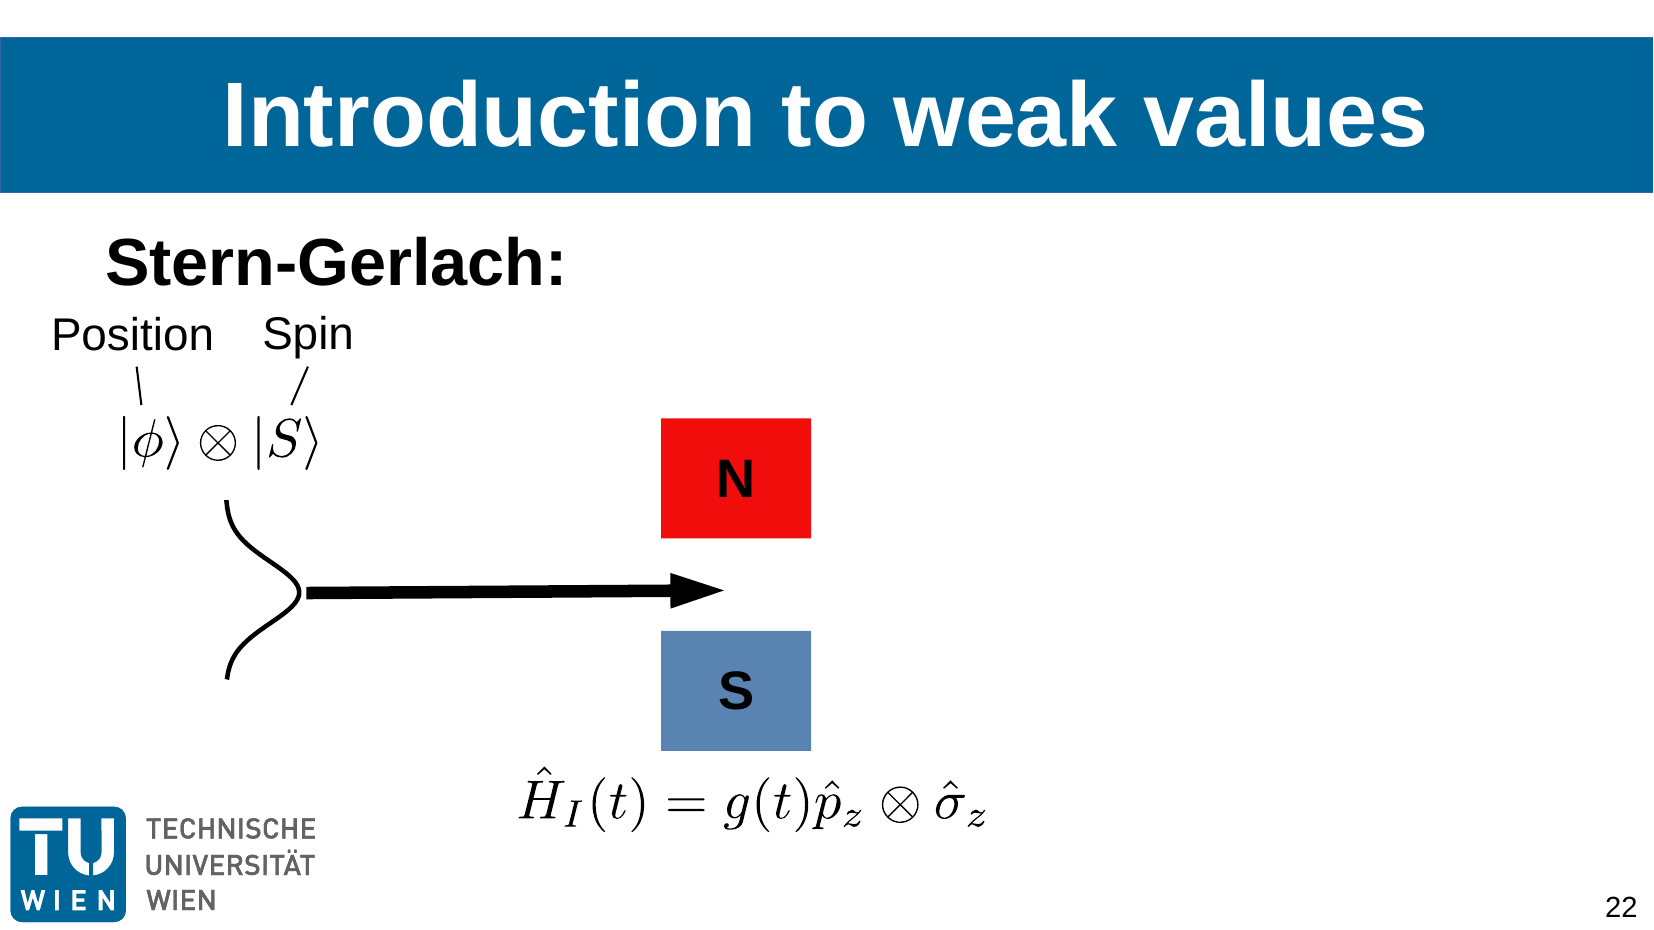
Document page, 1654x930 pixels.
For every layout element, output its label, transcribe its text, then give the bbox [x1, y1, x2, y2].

list Stern-Gerlach: [105, 225, 1593, 765]
text_box Spin [247, 300, 371, 367]
text_box N [661, 418, 812, 539]
text_box Position [36, 301, 233, 368]
picture [113, 412, 331, 478]
picture [503, 765, 991, 841]
picture [187, 489, 323, 691]
text_box S [661, 630, 812, 751]
title Introduction to weak values [0, 37, 1653, 193]
